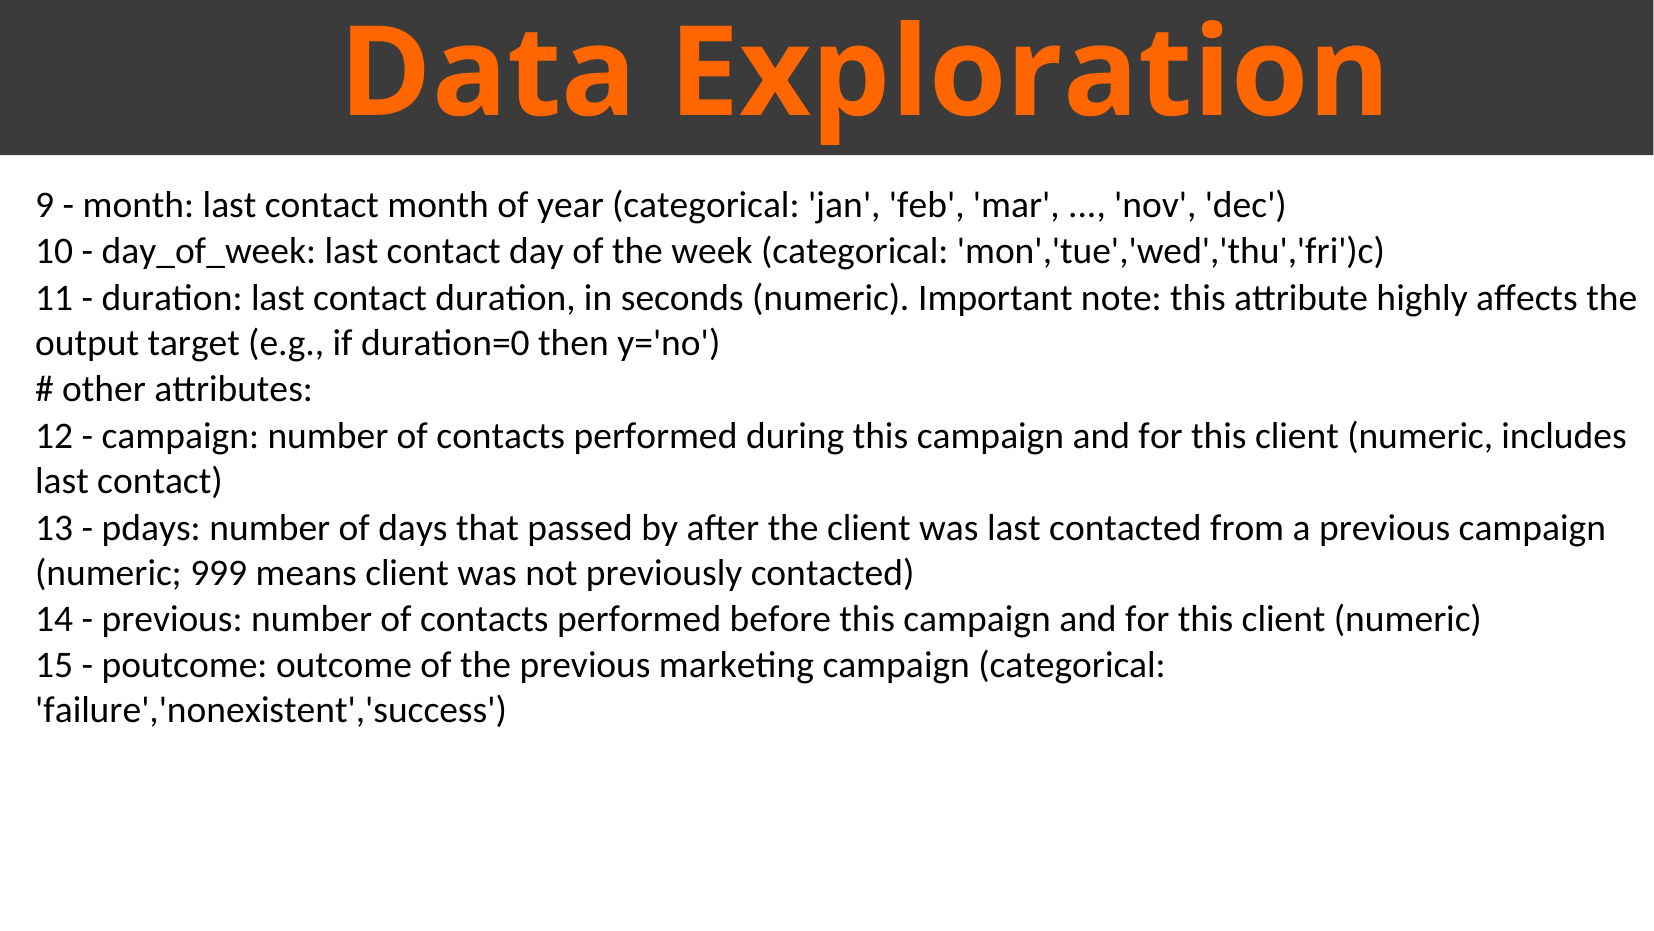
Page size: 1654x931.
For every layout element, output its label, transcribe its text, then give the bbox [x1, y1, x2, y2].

text_box 9 - month: last contact month of year (categorical: 'jan', 'feb', 'mar', ..., 'nov', 'dec') 10 - day_of_week: last contact day of the week (categorical: 'mon','tue','wed','thu','fri')c) 11 - duration: last contact duration, in seconds (numeric). Important note: this attribute highly affects the output target (e.g., if duration=0 then y='no') # other attributes: 12 - campaign: number of contacts performed during this campaign and for this client (numeric, includes last contact) 13 - pdays: number of days that passed by after the client was last contacted from a previous campaign (numeric; 999 means client was not previously contacted) 14 - previous: number of contacts performed before this campaign and for this client (numeric) 15 - poutcome: outcome of the previous marketing campaign (categorical: 'failure','nonexistent','success') [20, 172, 1654, 520]
text_box Data Exploration [0, 0, 1654, 156]
